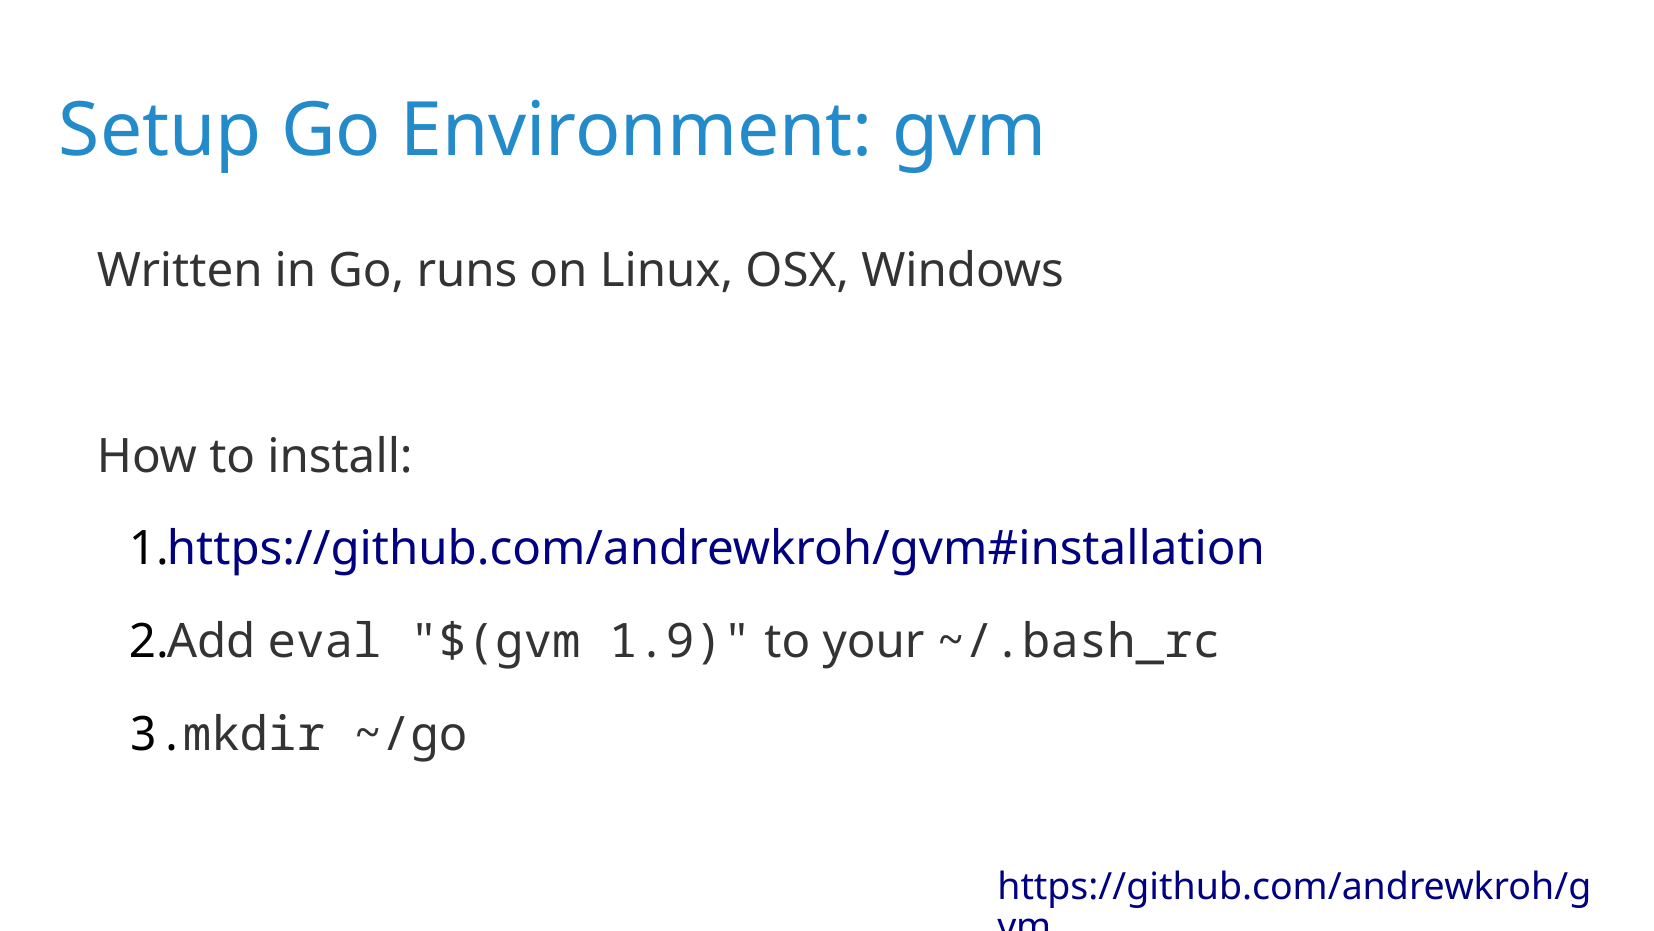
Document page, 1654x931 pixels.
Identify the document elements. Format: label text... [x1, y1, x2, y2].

text_box https://github.com/andrewkroh/gvm [991, 859, 1613, 909]
title Setup Go Environment: gvm [59, 59, 1595, 178]
list Written in Go, runs on Linux, OSX, Windows How to install: https://github.com/andrewkroh/gvm#installation Add eval "$(gvm 1.9)" to your ~/.bash_rc mkdir ~/go [59, 236, 1595, 768]
